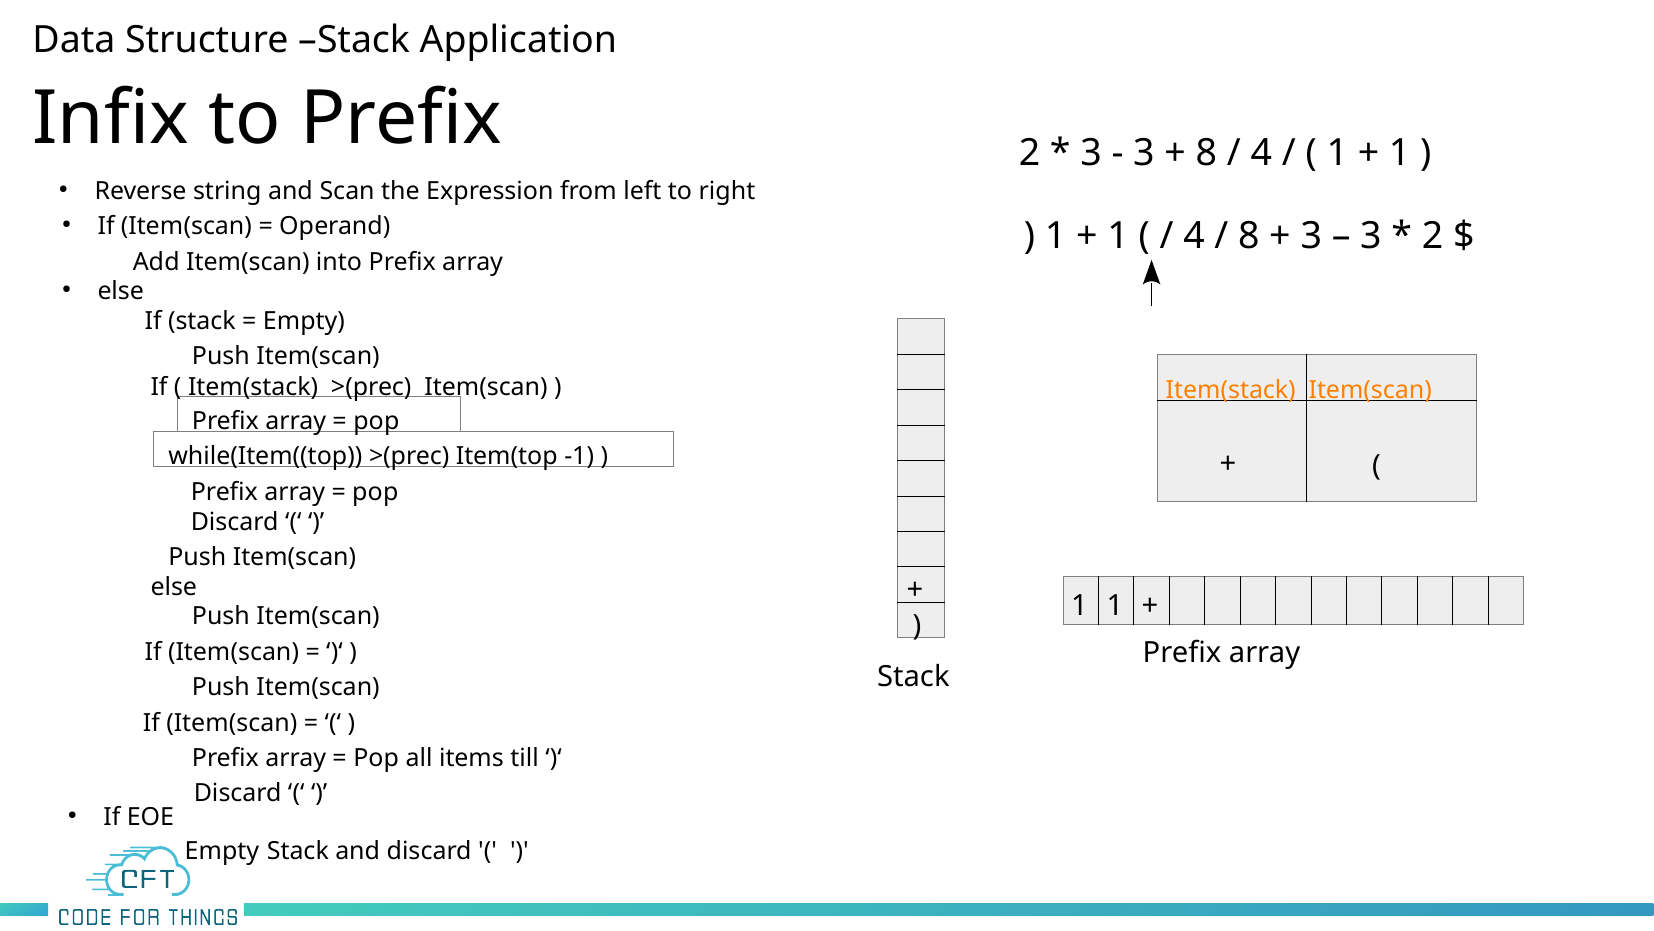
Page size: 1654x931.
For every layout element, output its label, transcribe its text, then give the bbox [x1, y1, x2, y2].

title Data Structure –Stack Application Infix to Prefix [32, 12, 1536, 166]
text_box If (Item(scan) = ‘(‘ ) [92, 696, 449, 756]
text_box Item(stack) Item(scan) [1115, 360, 1483, 410]
text_box [897, 532, 945, 561]
text_box If (Item(scan) = ‘)‘ ) [94, 625, 508, 671]
text_box [1312, 576, 1346, 625]
text_box [1157, 354, 1306, 360]
text_box Prefix array = pop [141, 395, 498, 430]
text_box Discard ‘(‘ ‘)’ [140, 496, 376, 531]
text_box [897, 426, 945, 460]
text_box [1453, 576, 1488, 625]
text_box Prefix array [1128, 624, 1341, 674]
text_box [1170, 576, 1204, 624]
text_box Stack [862, 647, 973, 697]
text_box [1205, 576, 1240, 624]
text_box Empty Stack and discard '(' ')' [134, 820, 656, 880]
text_box [897, 318, 945, 354]
text_box Discard ‘(‘ ‘)’ [143, 767, 475, 812]
text_box else [100, 561, 243, 621]
text_box + [1204, 435, 1259, 485]
text_box Push Item(scan) [118, 531, 390, 576]
text_box If ( Item(stack) >(prec) Item(scan) ) [100, 360, 632, 406]
text_box ) 1 + 1 ( / 4 / 8 + 3 – 3 * 2 $ [973, 200, 1577, 260]
text_box Push Item(scan) [141, 330, 473, 390]
text_box [897, 497, 945, 531]
text_box [897, 355, 945, 389]
text_box Push Item(scan) [141, 661, 473, 706]
text_box while(Item((top)) >(prec) Item(top -1) ) [118, 430, 762, 489]
text_box If (Item(scan) = Operand) [47, 200, 491, 260]
text_box [1418, 576, 1452, 625]
text_box [1307, 354, 1477, 360]
text_box [897, 461, 945, 496]
text_box Prefix array = pop [140, 466, 442, 526]
text_box If EOE [53, 791, 201, 836]
text_box [1157, 410, 1306, 502]
text_box [1489, 576, 1524, 625]
text_box [1382, 576, 1417, 625]
text_box Push Item(scan) [141, 590, 414, 625]
text_box [1241, 576, 1275, 624]
text_box + [891, 561, 947, 611]
text_box Add Item(scan) into Prefix array [82, 236, 780, 286]
text_box If (stack = Empty) [94, 295, 449, 355]
text_box ) [897, 611, 943, 646]
text_box [897, 390, 945, 425]
text_box 1 [1091, 577, 1126, 627]
text_box 2 * 3 - 3 + 8 / 4 / ( 1 + 1 ) [968, 118, 1554, 178]
text_box + [1126, 577, 1182, 627]
text_box ( [1357, 437, 1412, 487]
text_box 1 [1056, 576, 1105, 627]
text_box [1276, 576, 1311, 624]
text_box [1307, 410, 1477, 502]
text_box Reverse string and Scan the Expression from left to right [44, 165, 960, 225]
picture [59, 846, 237, 925]
text_box else [47, 265, 213, 325]
text_box [1347, 576, 1381, 625]
text_box Prefix array = Pop all items till ‘)‘ [141, 732, 685, 792]
